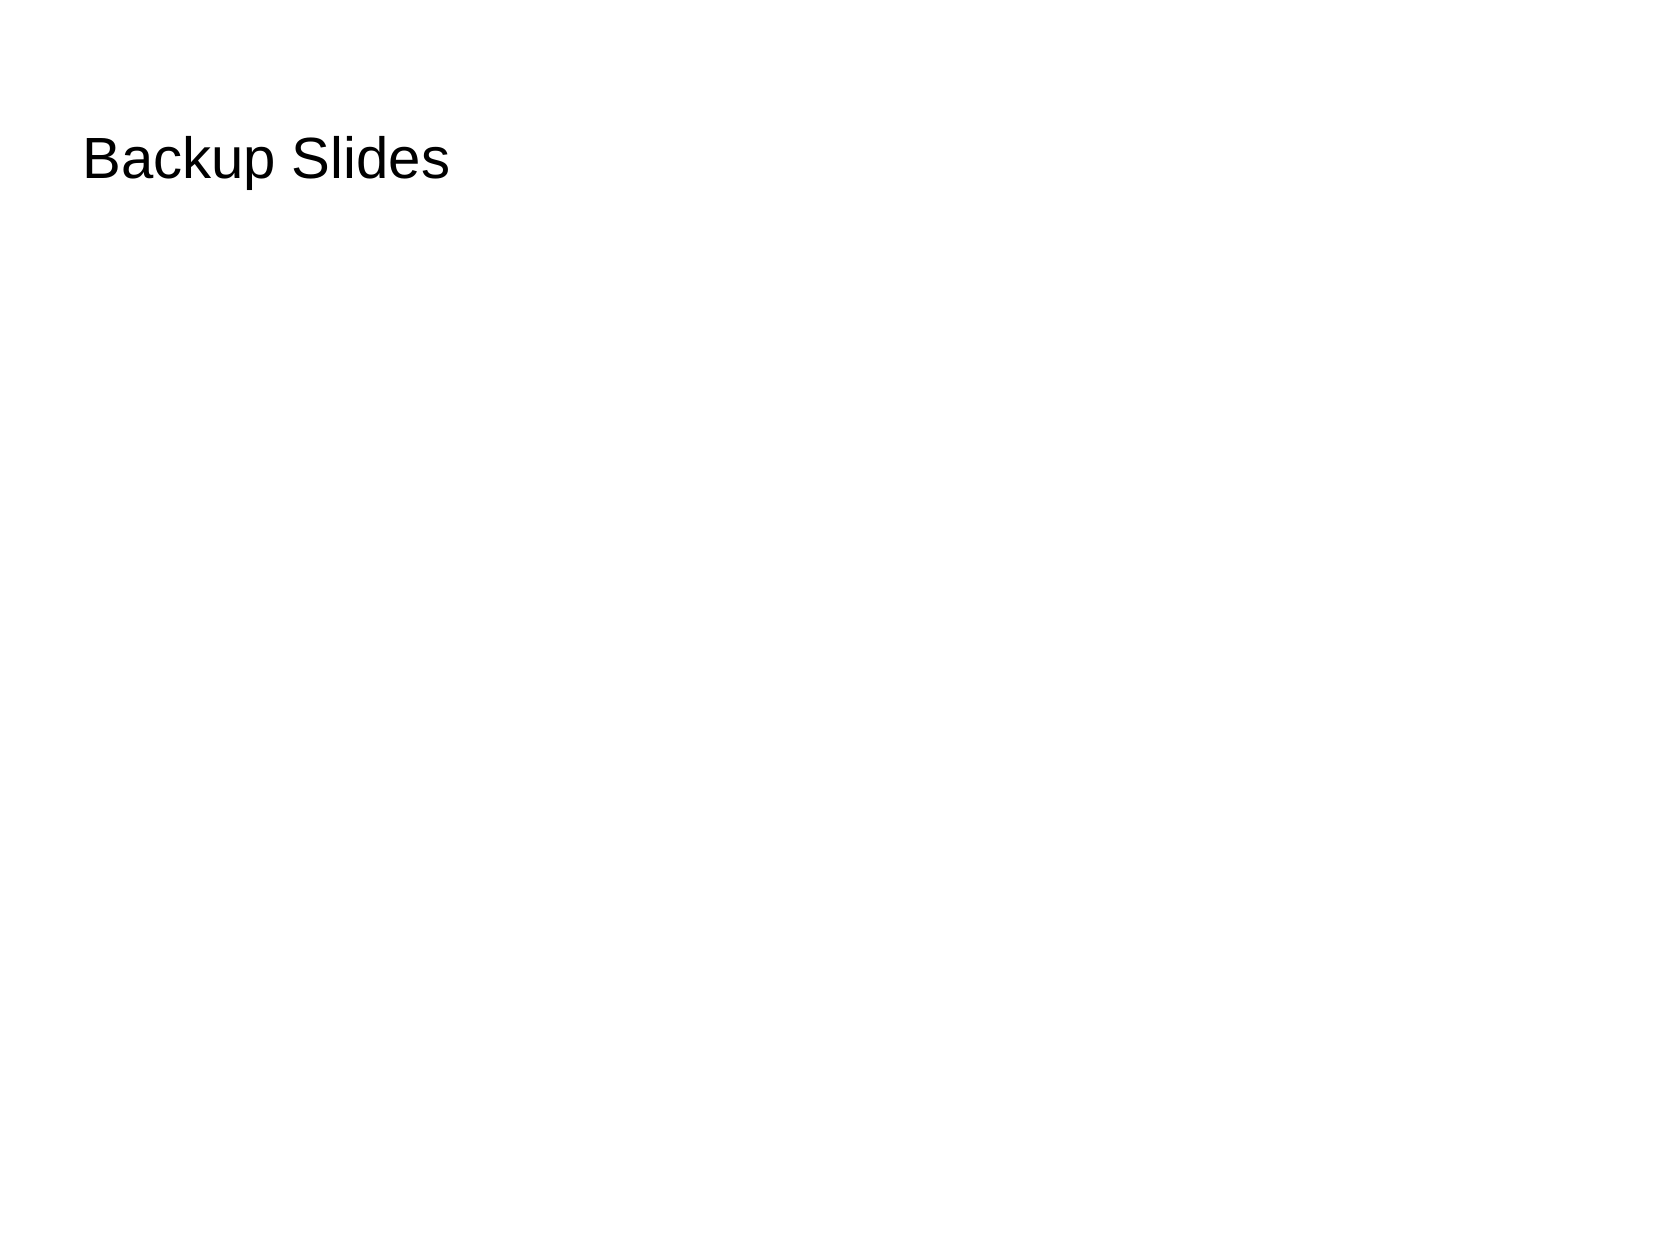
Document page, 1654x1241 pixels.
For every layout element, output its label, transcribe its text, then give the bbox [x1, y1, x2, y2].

title Backup Slides [82, 108, 1571, 210]
